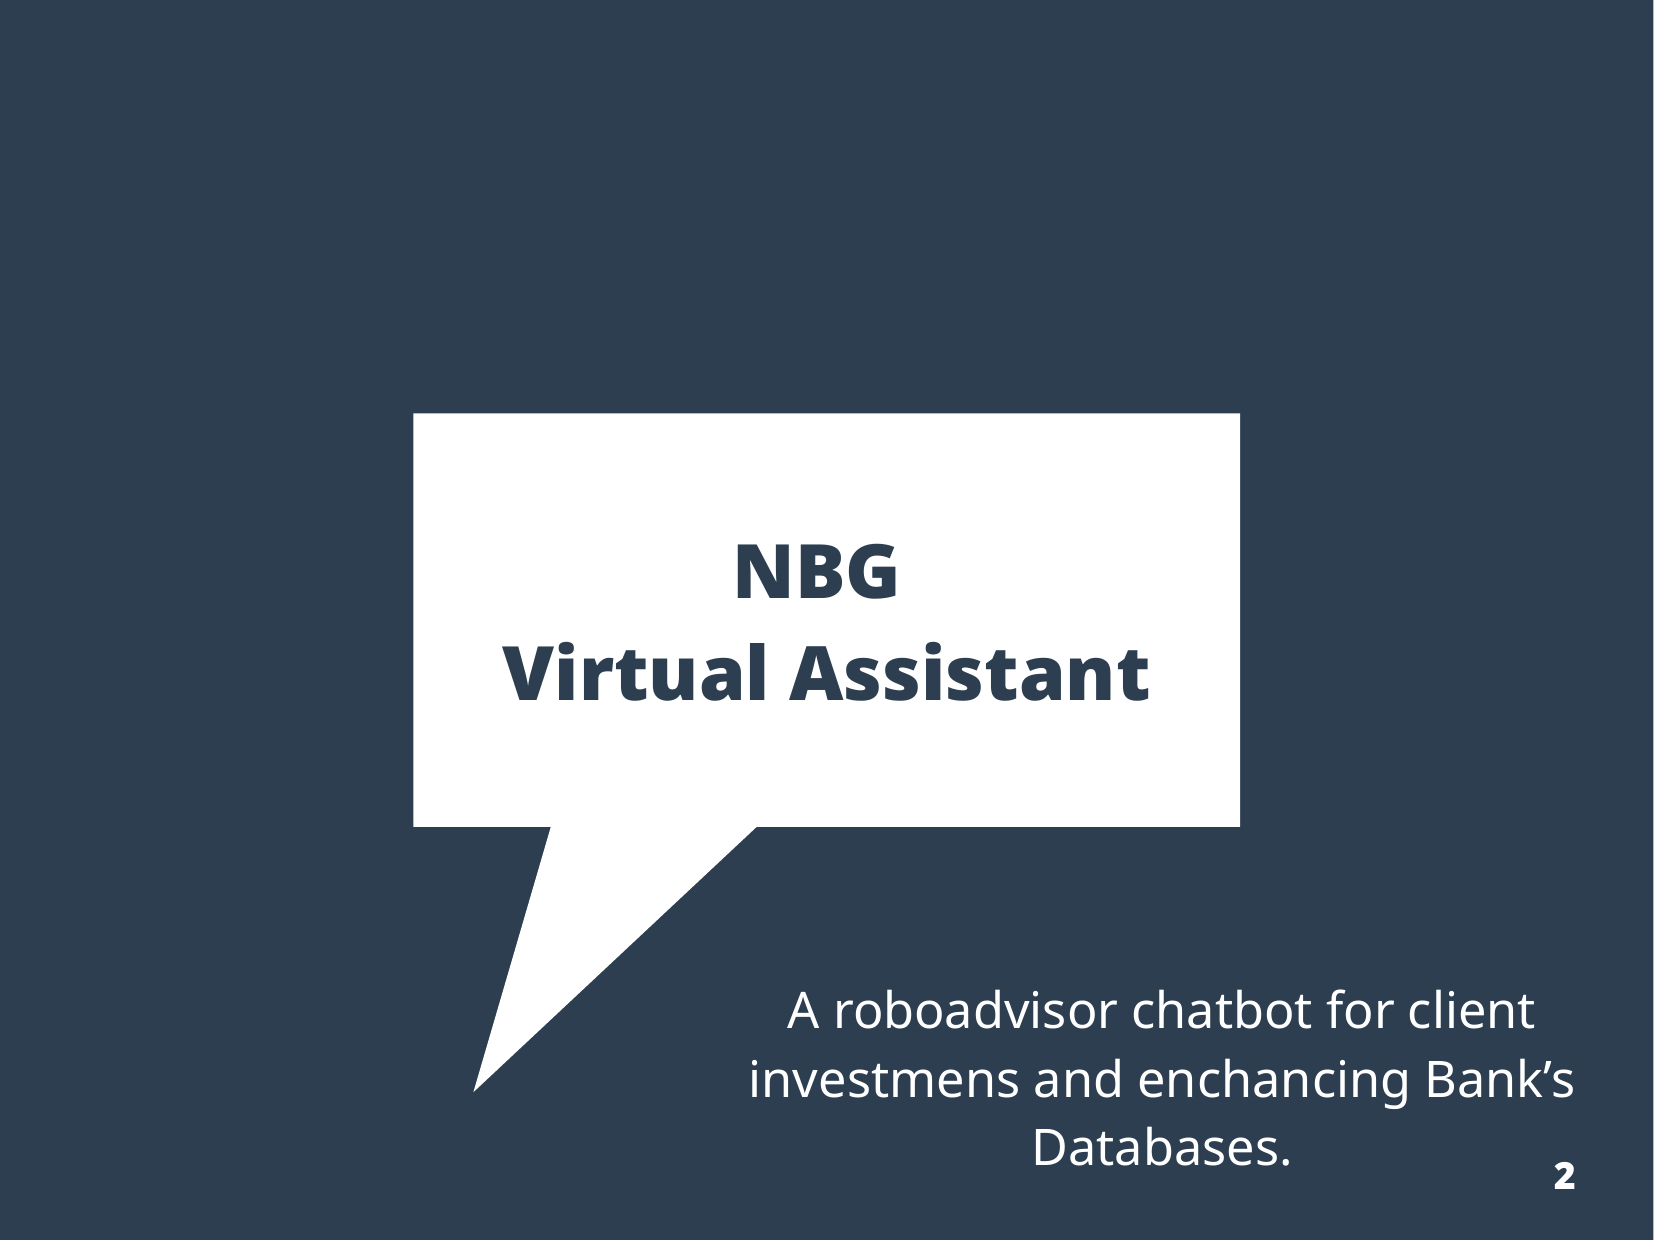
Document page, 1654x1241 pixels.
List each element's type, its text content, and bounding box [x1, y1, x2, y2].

title NBG Virtual Assistant [442, 442, 1211, 798]
text_box A roboadvisor chatbot for client investmens and enchancing Bank’s Databases. [649, 974, 1610, 1182]
